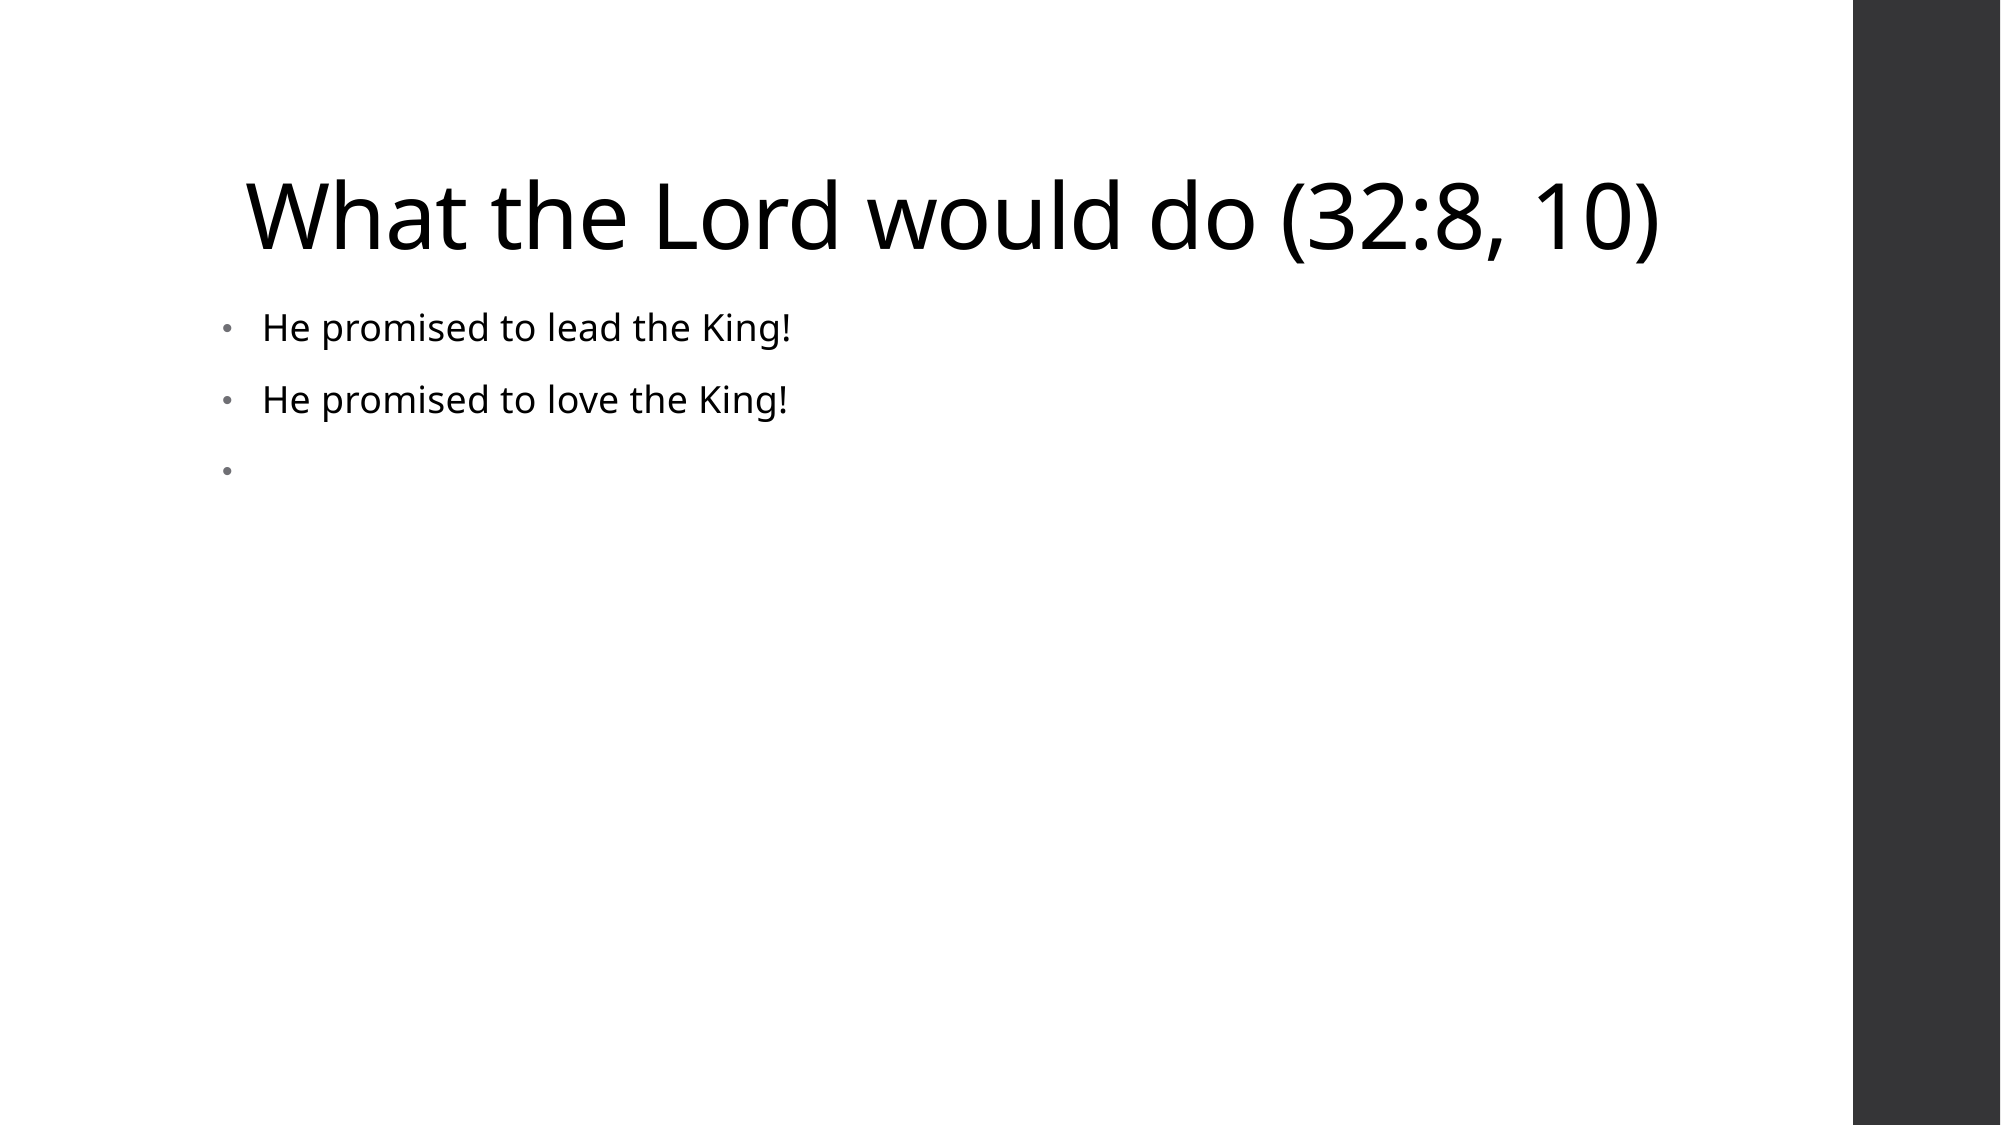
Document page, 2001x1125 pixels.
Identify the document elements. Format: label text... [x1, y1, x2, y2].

list He promised to lead the King! He promised to love the King! [206, 299, 1617, 1014]
title What the Lord would do (32:8, 10) [206, 60, 1797, 278]
